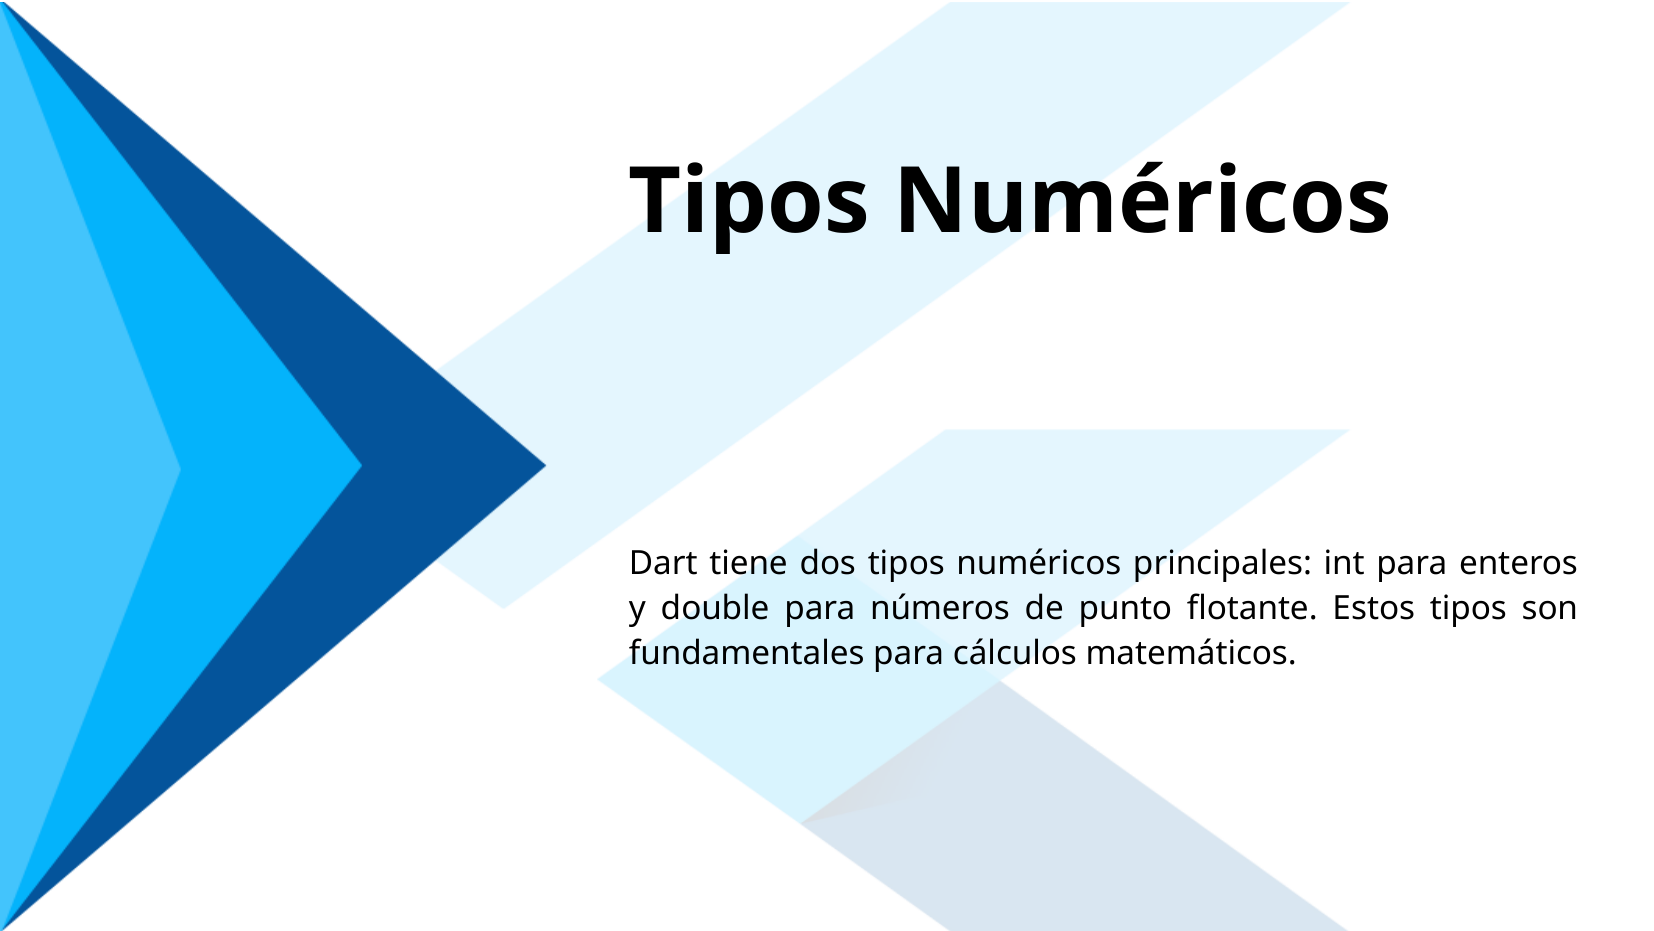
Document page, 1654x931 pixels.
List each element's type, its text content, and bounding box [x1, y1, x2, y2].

text_box Tipos Numéricos [614, 126, 1595, 402]
picture [0, 2, 1654, 931]
text_box Dart tiene dos tipos numéricos principales: int para enteros y double para números de punto flotante. Estos tipos son fundamentales para cálculos matemáticos. [614, 531, 1595, 813]
